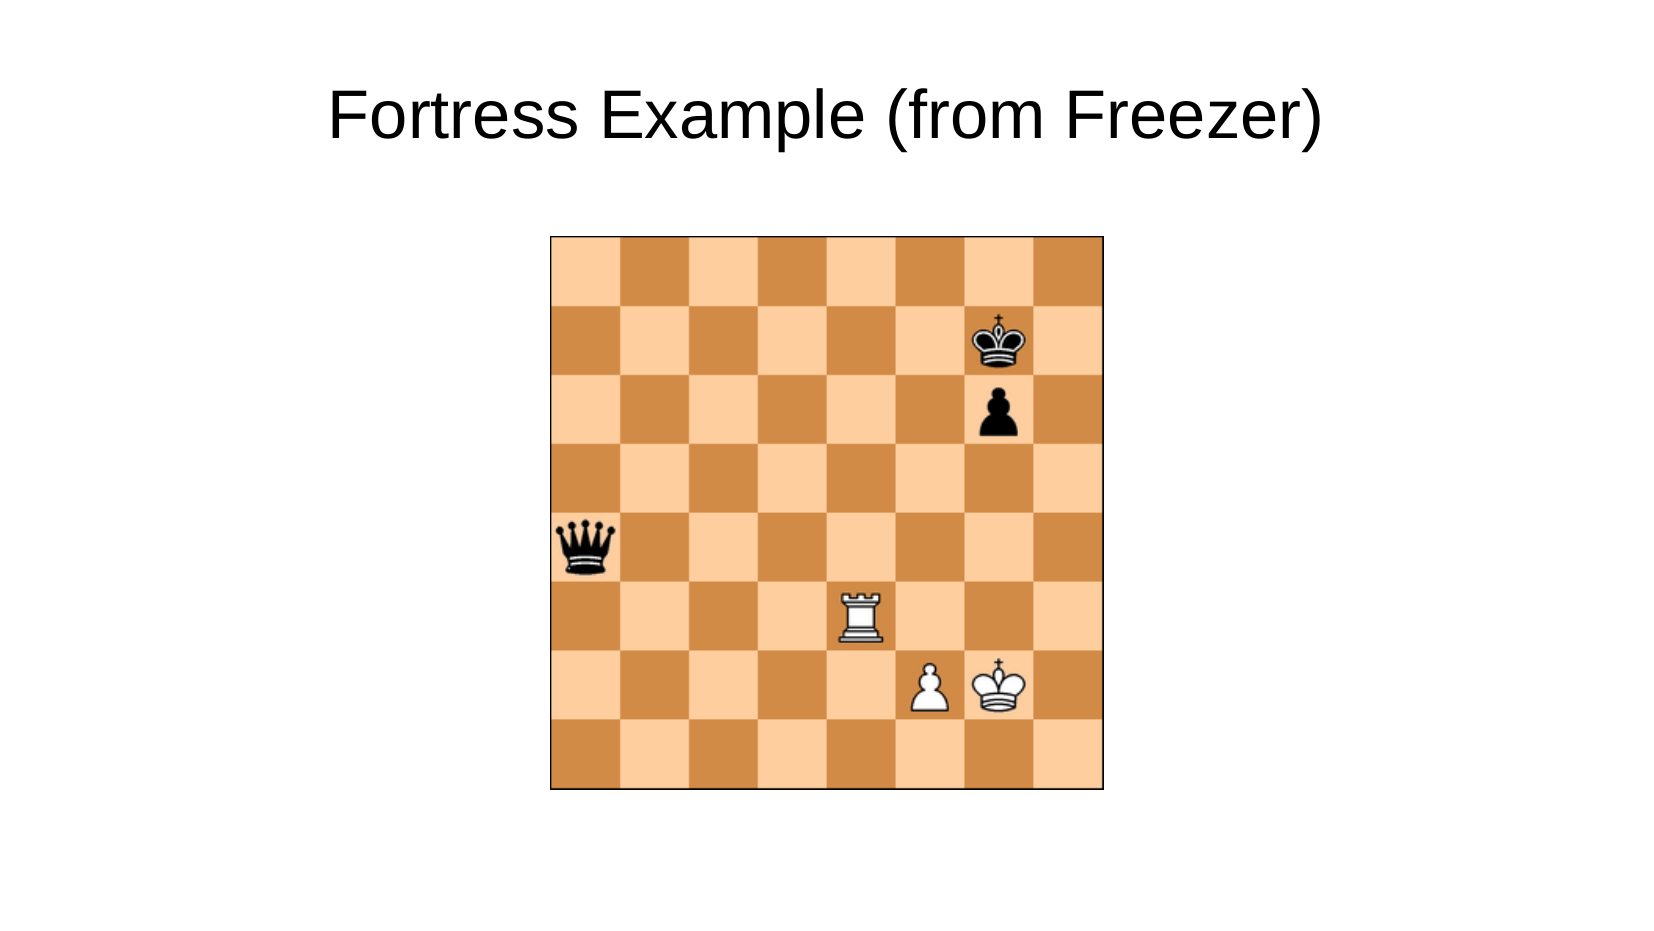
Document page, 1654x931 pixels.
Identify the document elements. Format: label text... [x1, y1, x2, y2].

picture [550, 236, 1104, 790]
title Fortress Example (from Freezer) [82, 37, 1571, 193]
